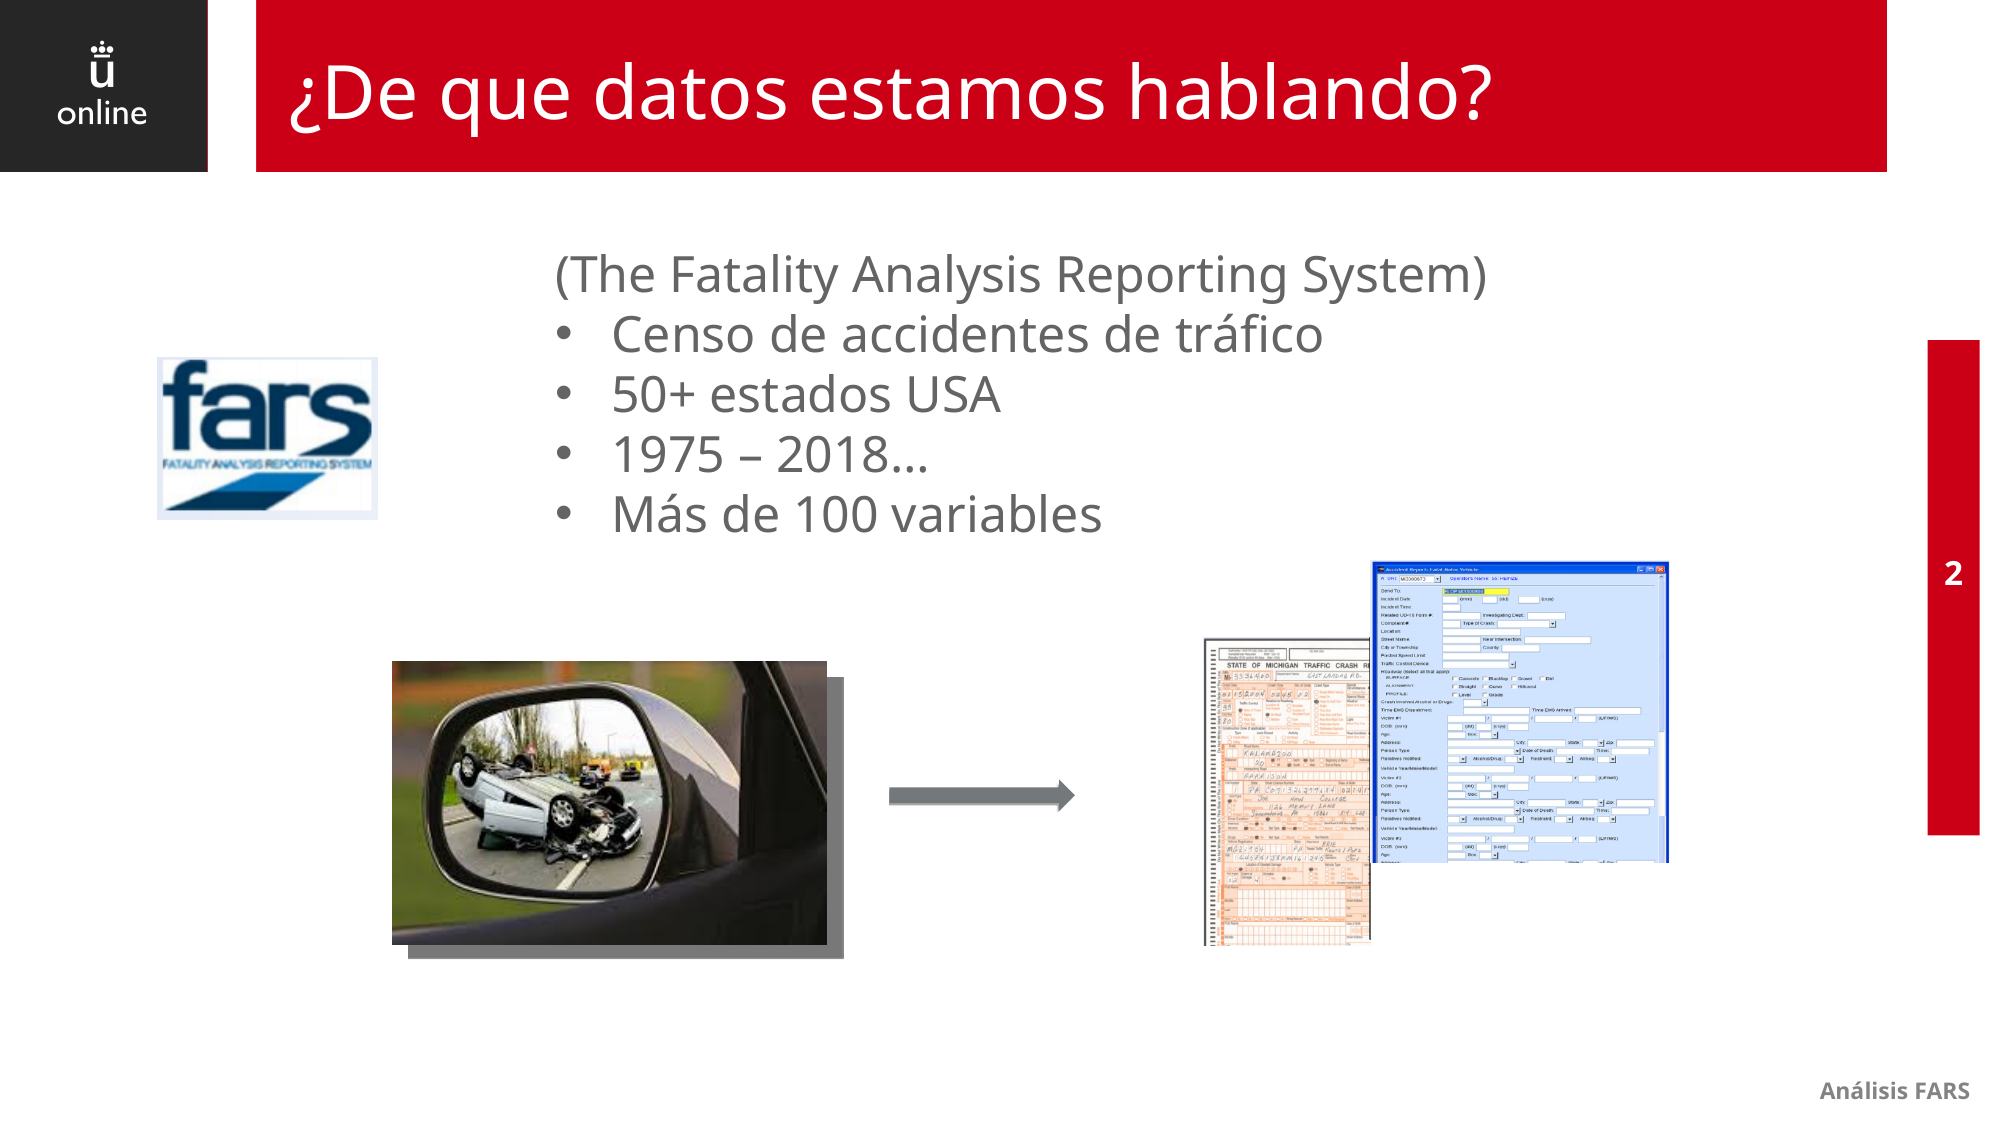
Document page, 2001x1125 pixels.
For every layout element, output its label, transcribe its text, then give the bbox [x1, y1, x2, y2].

title ¿De que datos estamos hablando? [274, 9, 1829, 142]
text_box (The Fatality Analysis Reporting System) Censo de accidentes de tráfico 50+ estados USA 1975 – 2018… Más de 100 variables [555, 242, 1520, 543]
picture [1203, 560, 1670, 946]
picture [157, 357, 378, 520]
footer Análisis FARS [671, 1060, 1986, 1121]
slide_number <número> [1898, 544, 2000, 605]
picture [392, 661, 827, 945]
text_box [889, 779, 1075, 812]
picture [40, 26, 164, 150]
